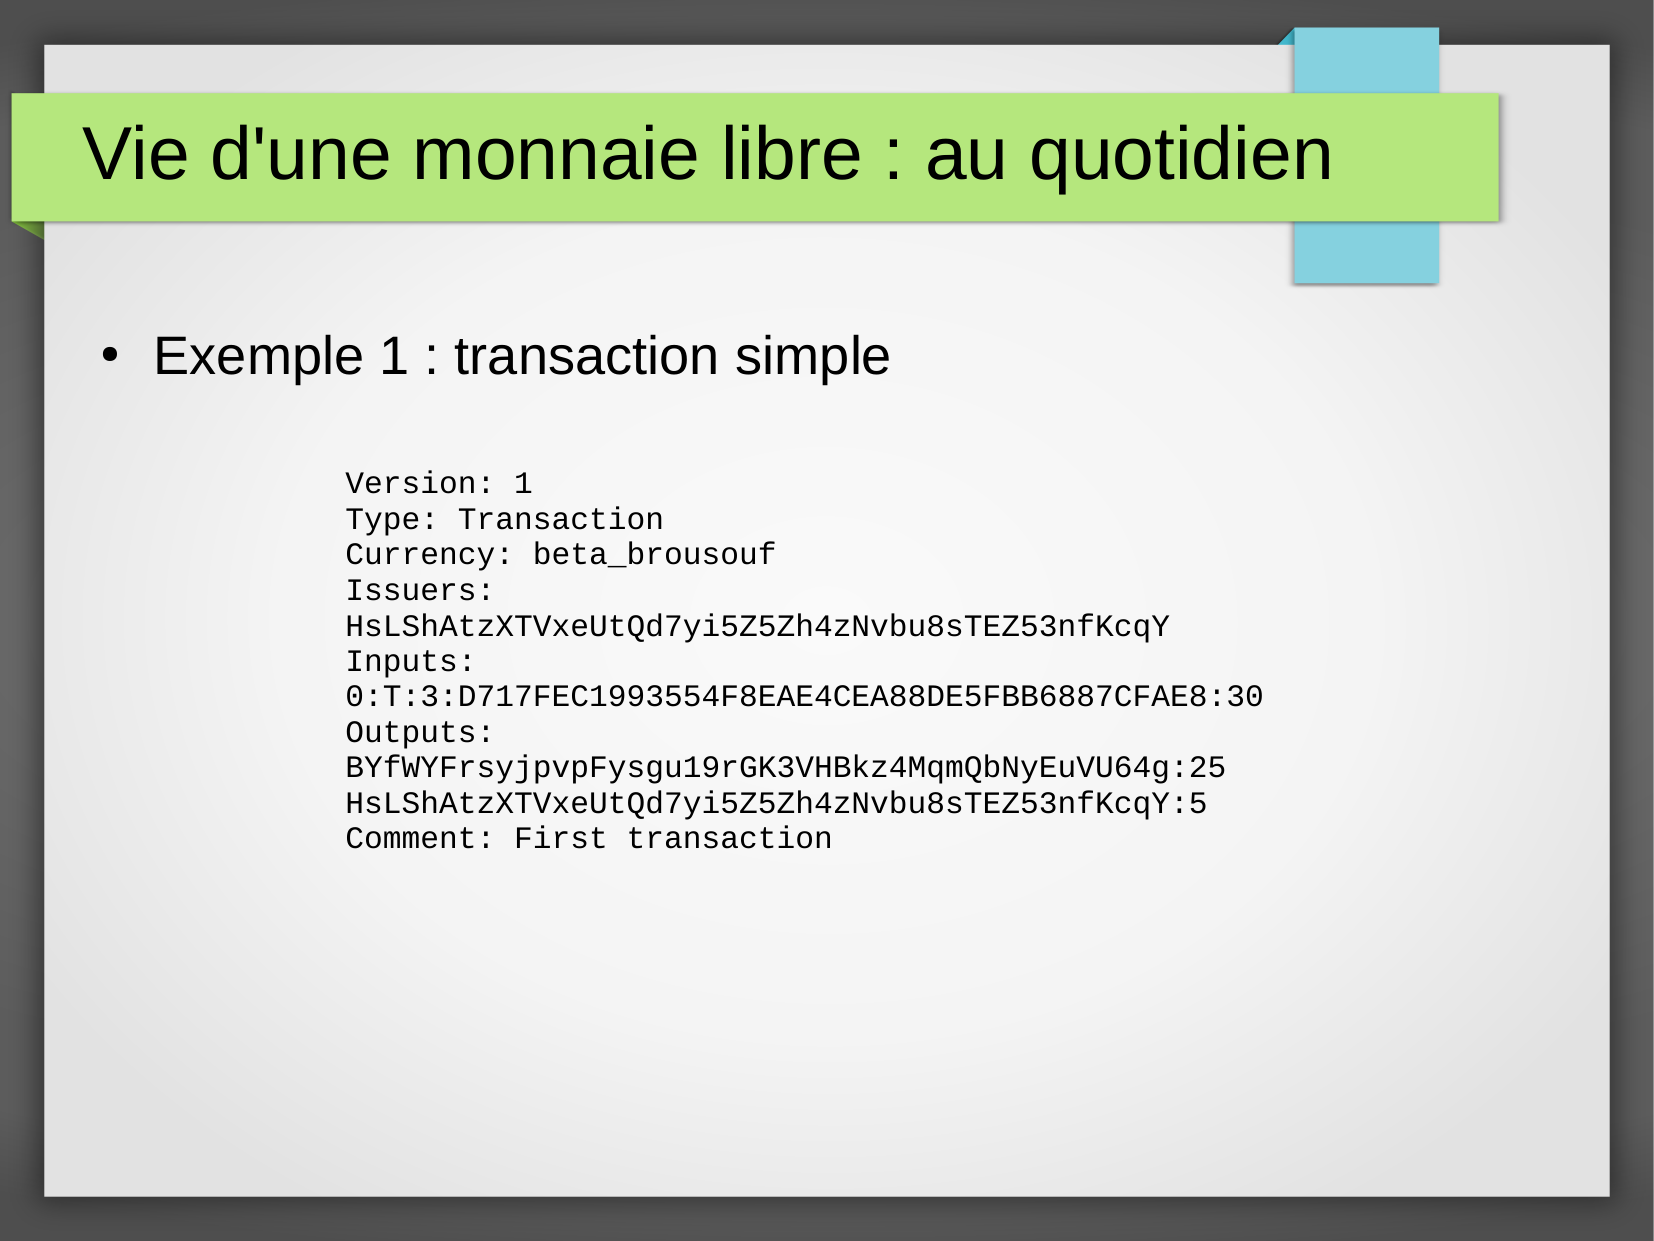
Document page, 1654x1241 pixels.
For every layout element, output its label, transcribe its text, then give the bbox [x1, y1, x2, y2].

text_box Version: 1 Type: Transaction Currency: beta_brousouf Issuers: HsLShAtzXTVxeUtQd7yi5Z5Zh4zNvbu8sTEZ53nfKcqY Inputs: 0:T:3:D717FEC1993554F8EAE4CEA88DE5FBB6887CFAE8:30 Outputs: BYfWYFrsyjpvpFysgu19rGK3VHBkz4MqmQbNyEuVU64g:25 HsLShAtzXTVxeUtQd7yi5Z5Zh4zNvbu8sTEZ53nfKcqY:5 Comment: First transaction [330, 460, 1335, 898]
title Vie d'une monnaie libre : au quotidien [82, 94, 1477, 213]
list Exemple 1 : transaction simple [82, 295, 1571, 1015]
picture [0, 0, 1654, 1241]
